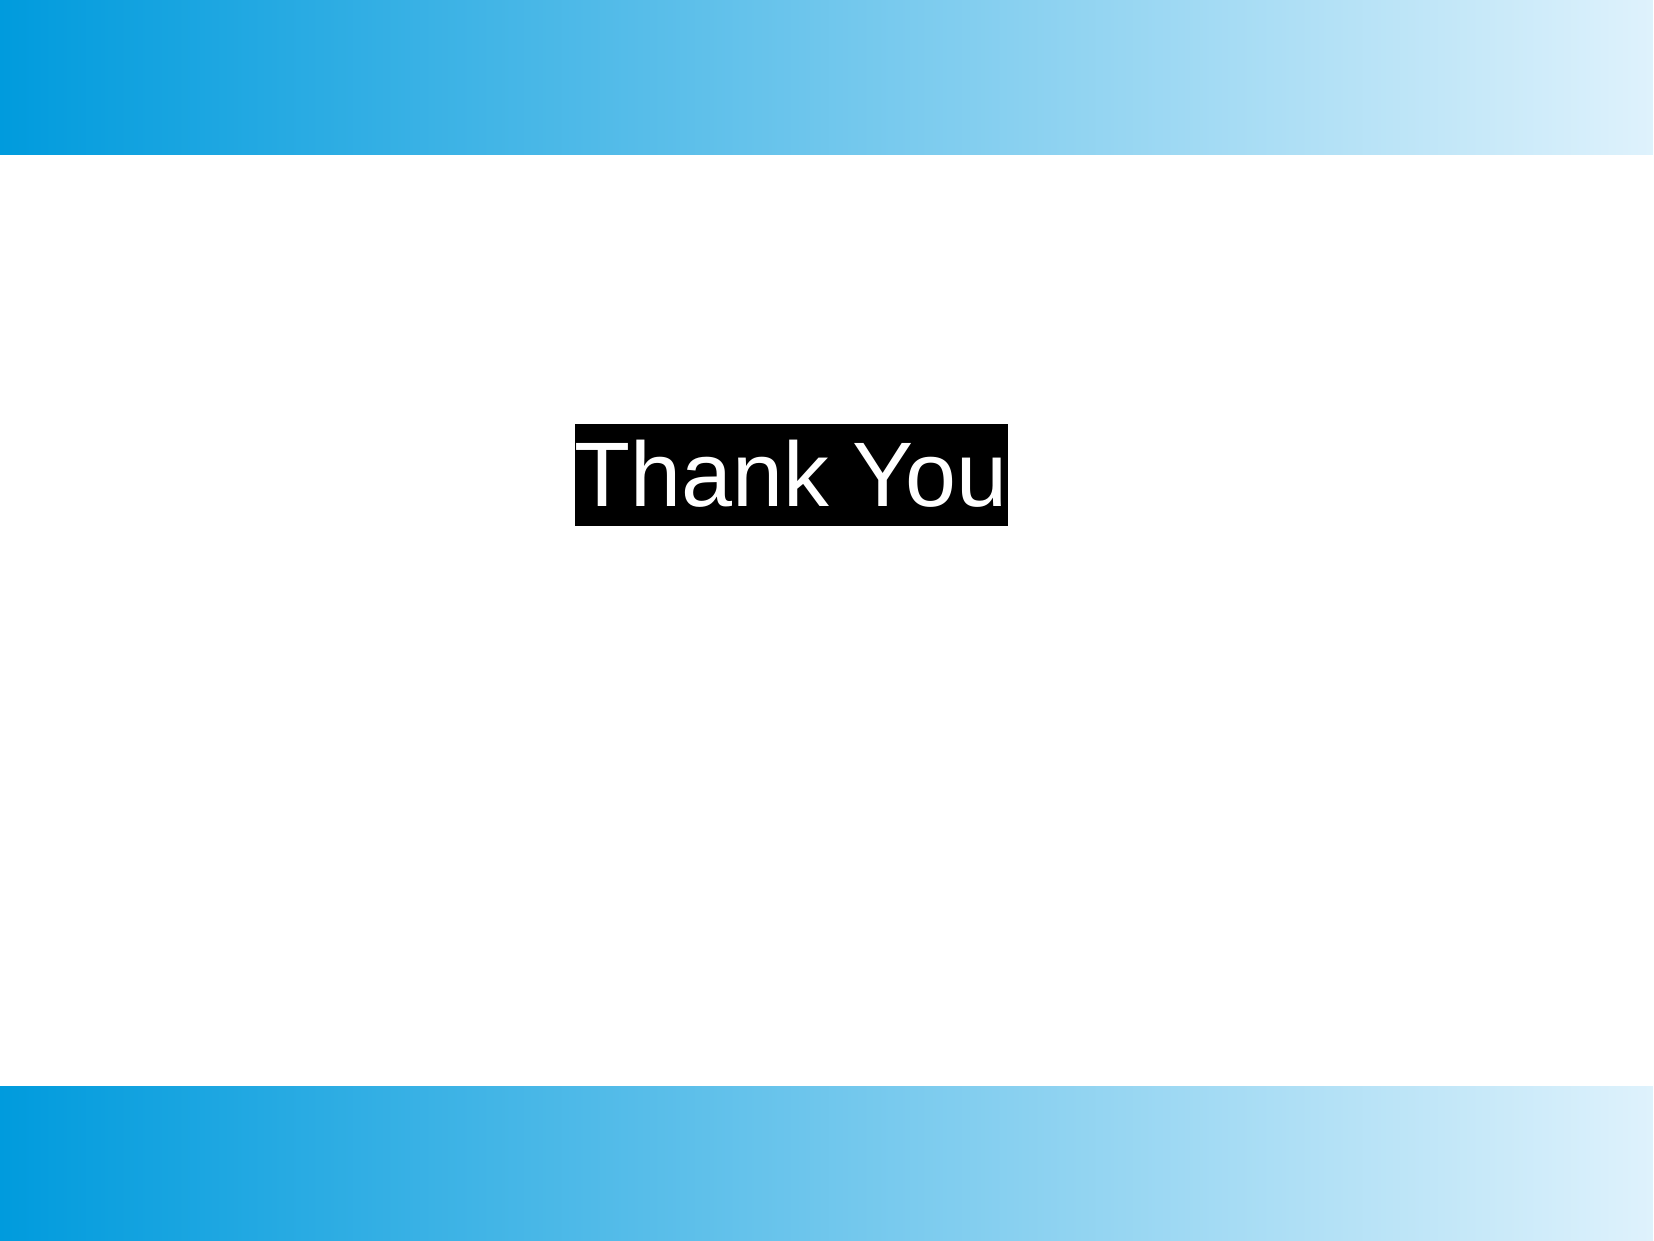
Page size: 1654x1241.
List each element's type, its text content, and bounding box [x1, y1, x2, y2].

title Thank You [47, 423, 1536, 629]
